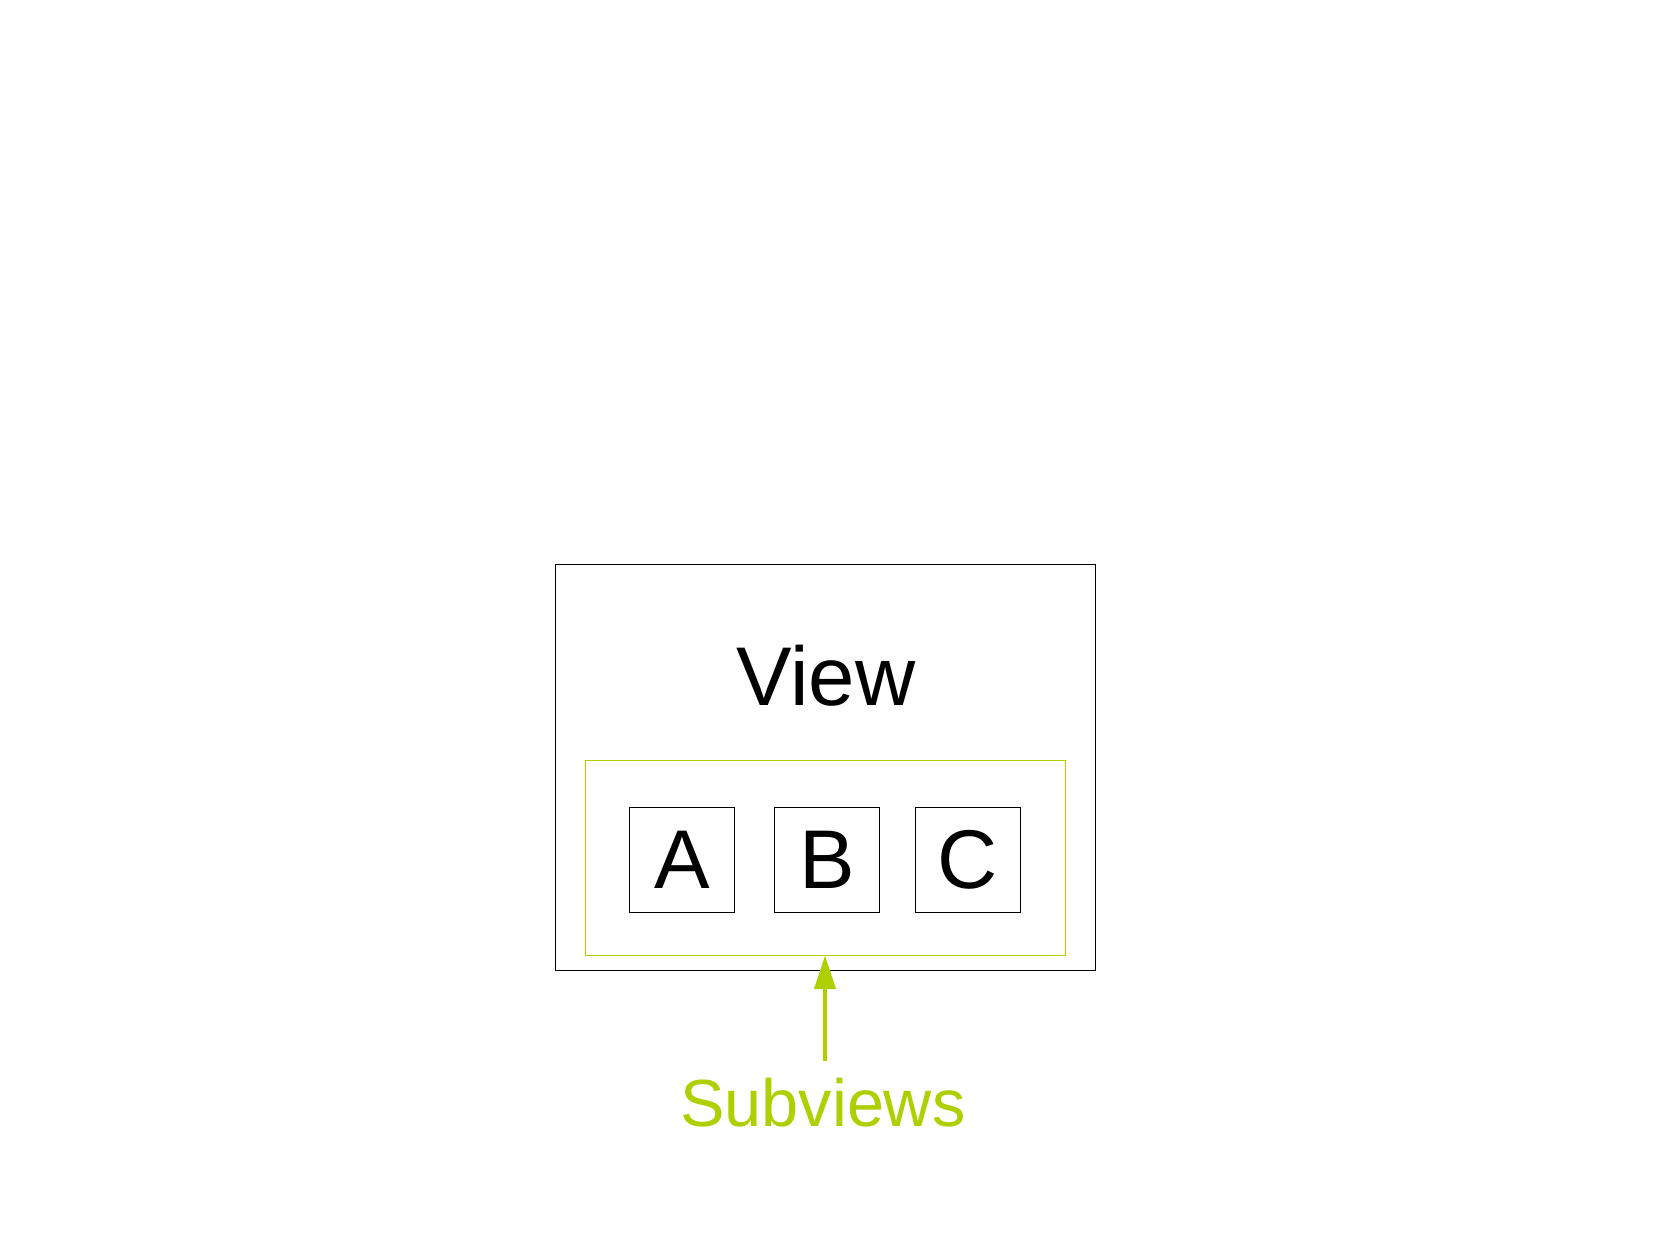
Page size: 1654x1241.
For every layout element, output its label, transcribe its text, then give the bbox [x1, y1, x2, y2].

text_box Subviews [665, 1058, 981, 1149]
text_box C [915, 807, 1021, 913]
text_box View [721, 623, 931, 731]
text_box A [629, 807, 735, 913]
text_box B [774, 807, 880, 913]
